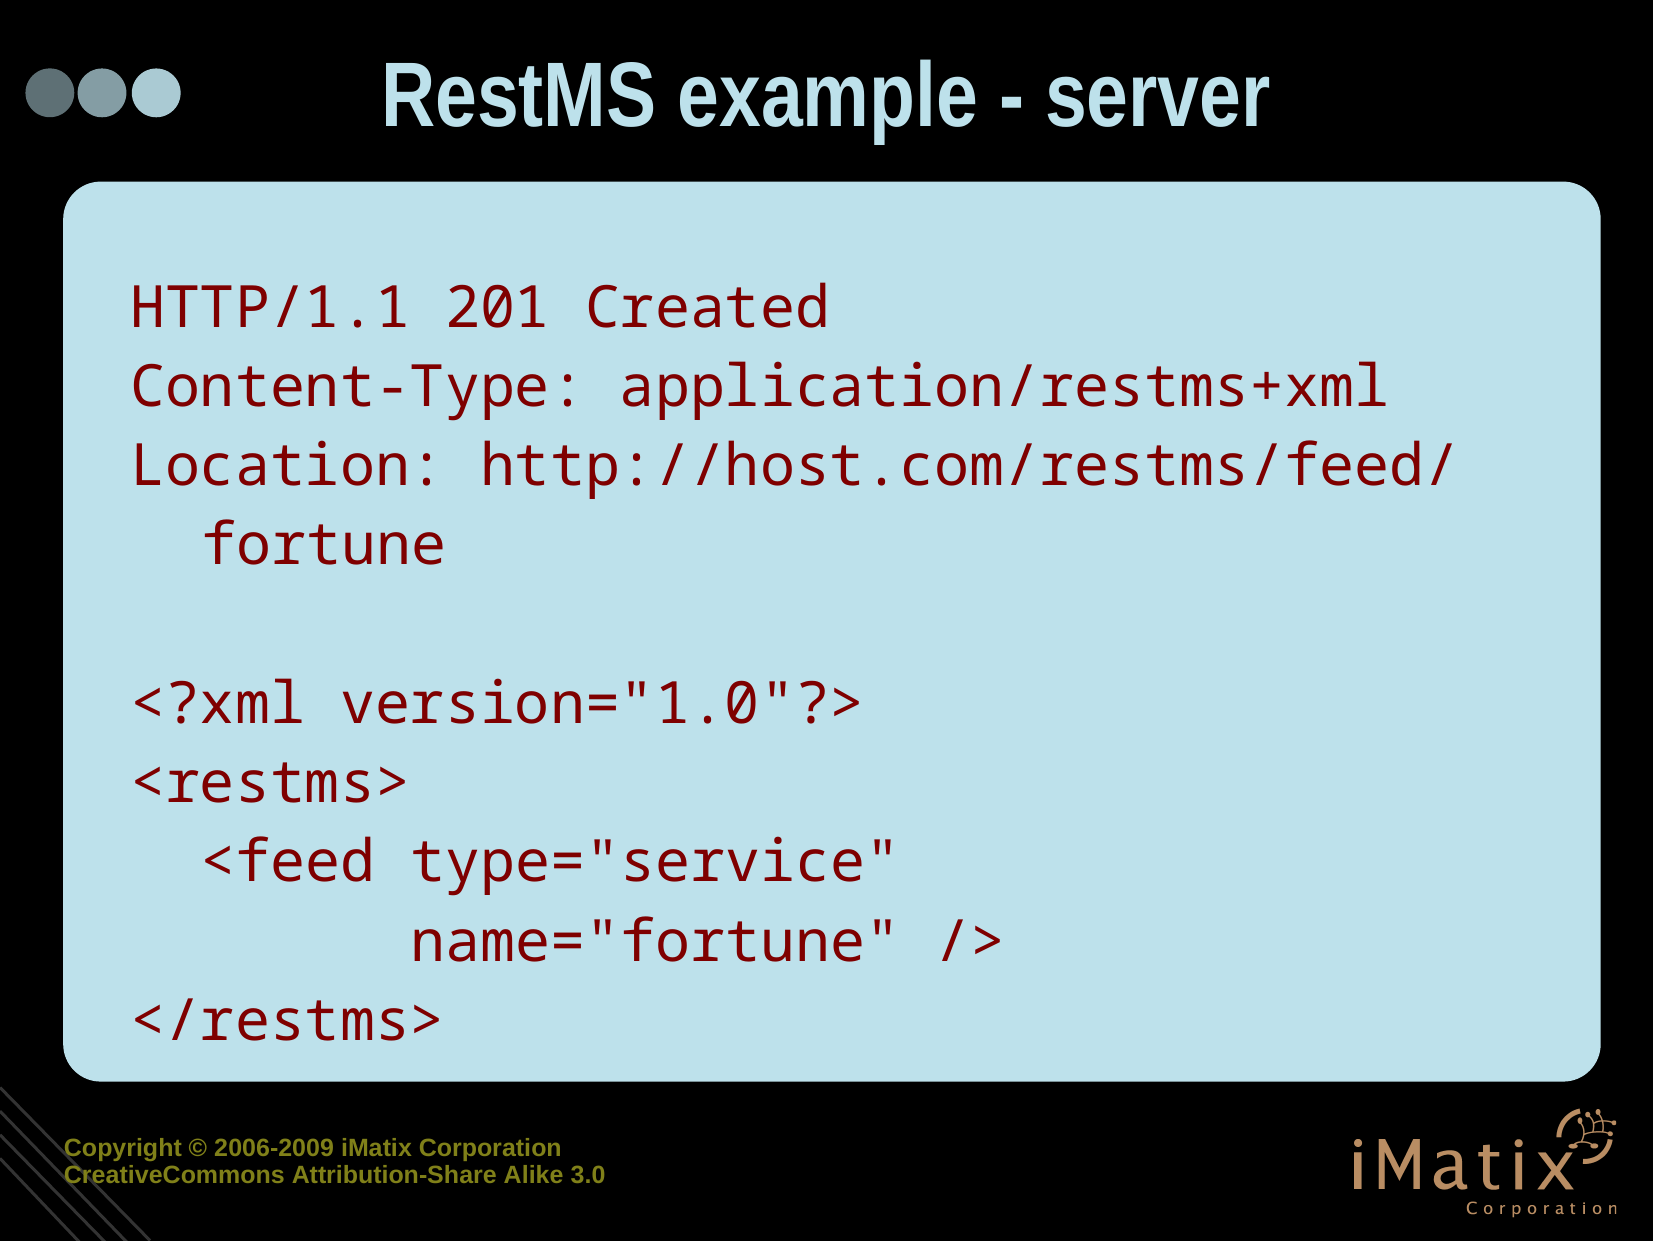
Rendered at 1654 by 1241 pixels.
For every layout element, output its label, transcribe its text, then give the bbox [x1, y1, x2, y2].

title RestMS example - server [0, 0, 1653, 188]
list HTTP/1.1 201 Created Content-Type: application/restms+xml Location: http://host.com/restms/feed/fortune <?xml version="1.0"?> <restms> <feed type="service" name="fortune" /> </restms> [118, 264, 1509, 1010]
picture [1354, 1108, 1617, 1219]
